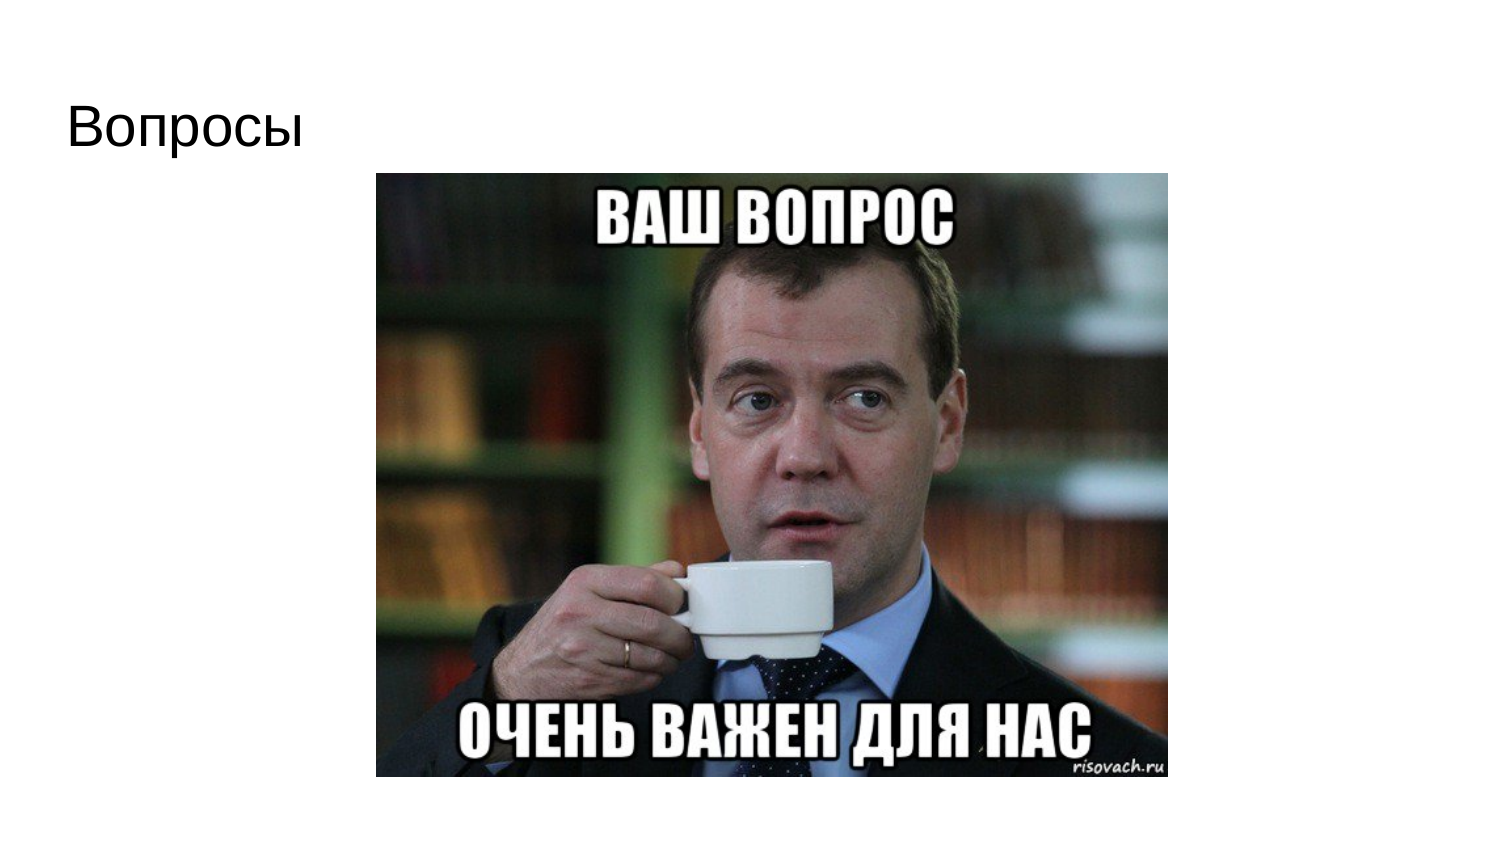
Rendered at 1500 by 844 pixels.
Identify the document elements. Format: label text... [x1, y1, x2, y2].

title Вопросы [51, 72, 1449, 167]
picture [376, 173, 1168, 777]
